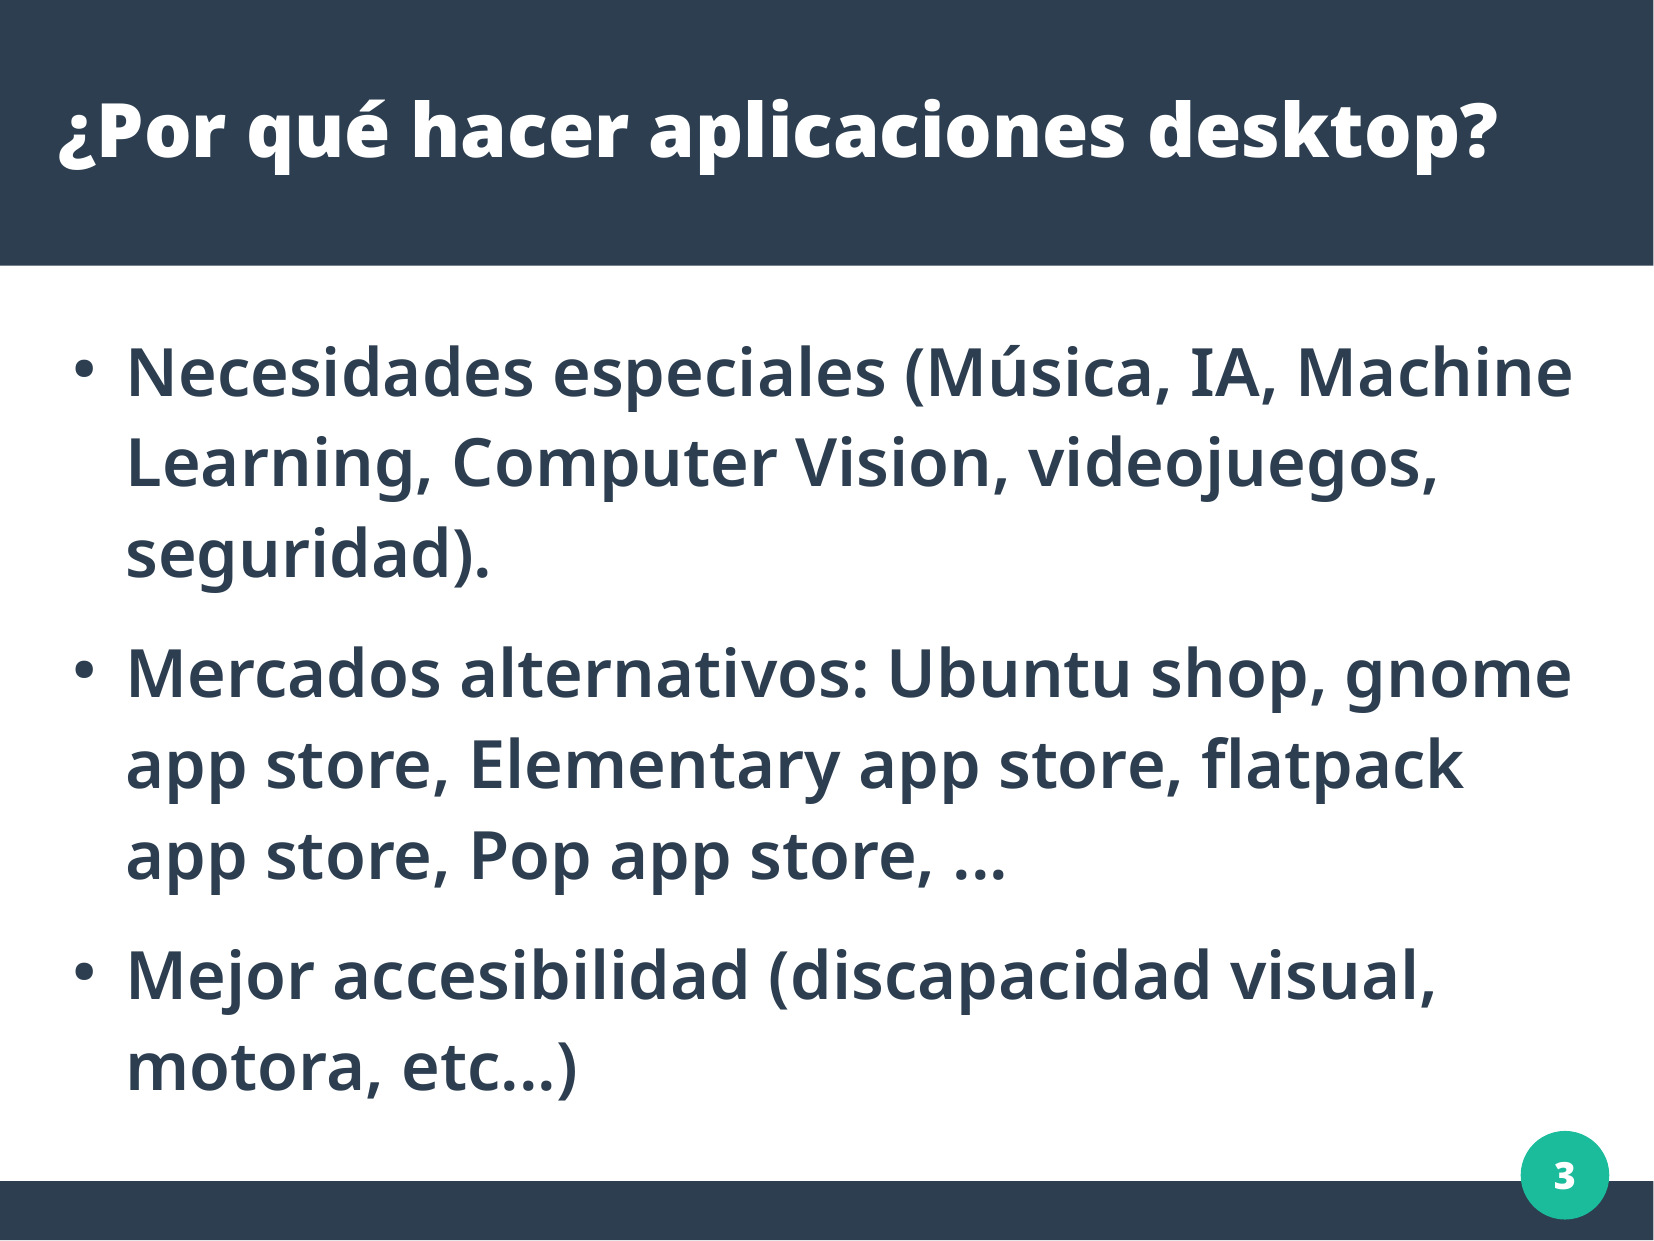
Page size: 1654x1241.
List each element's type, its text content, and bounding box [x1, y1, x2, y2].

list Necesidades especiales (Música, IA, Machine Learning, Computer Vision, videojuegos, seguridad). Mercados alternativos: Ubuntu shop, gnome app store, Elementary app store, flatpack app store, Pop app store, ... Mejor accesibilidad (discapacidad visual, motora, etc...) [54, 324, 1591, 1152]
title ¿Por qué hacer aplicaciones desktop? [59, 49, 1595, 207]
